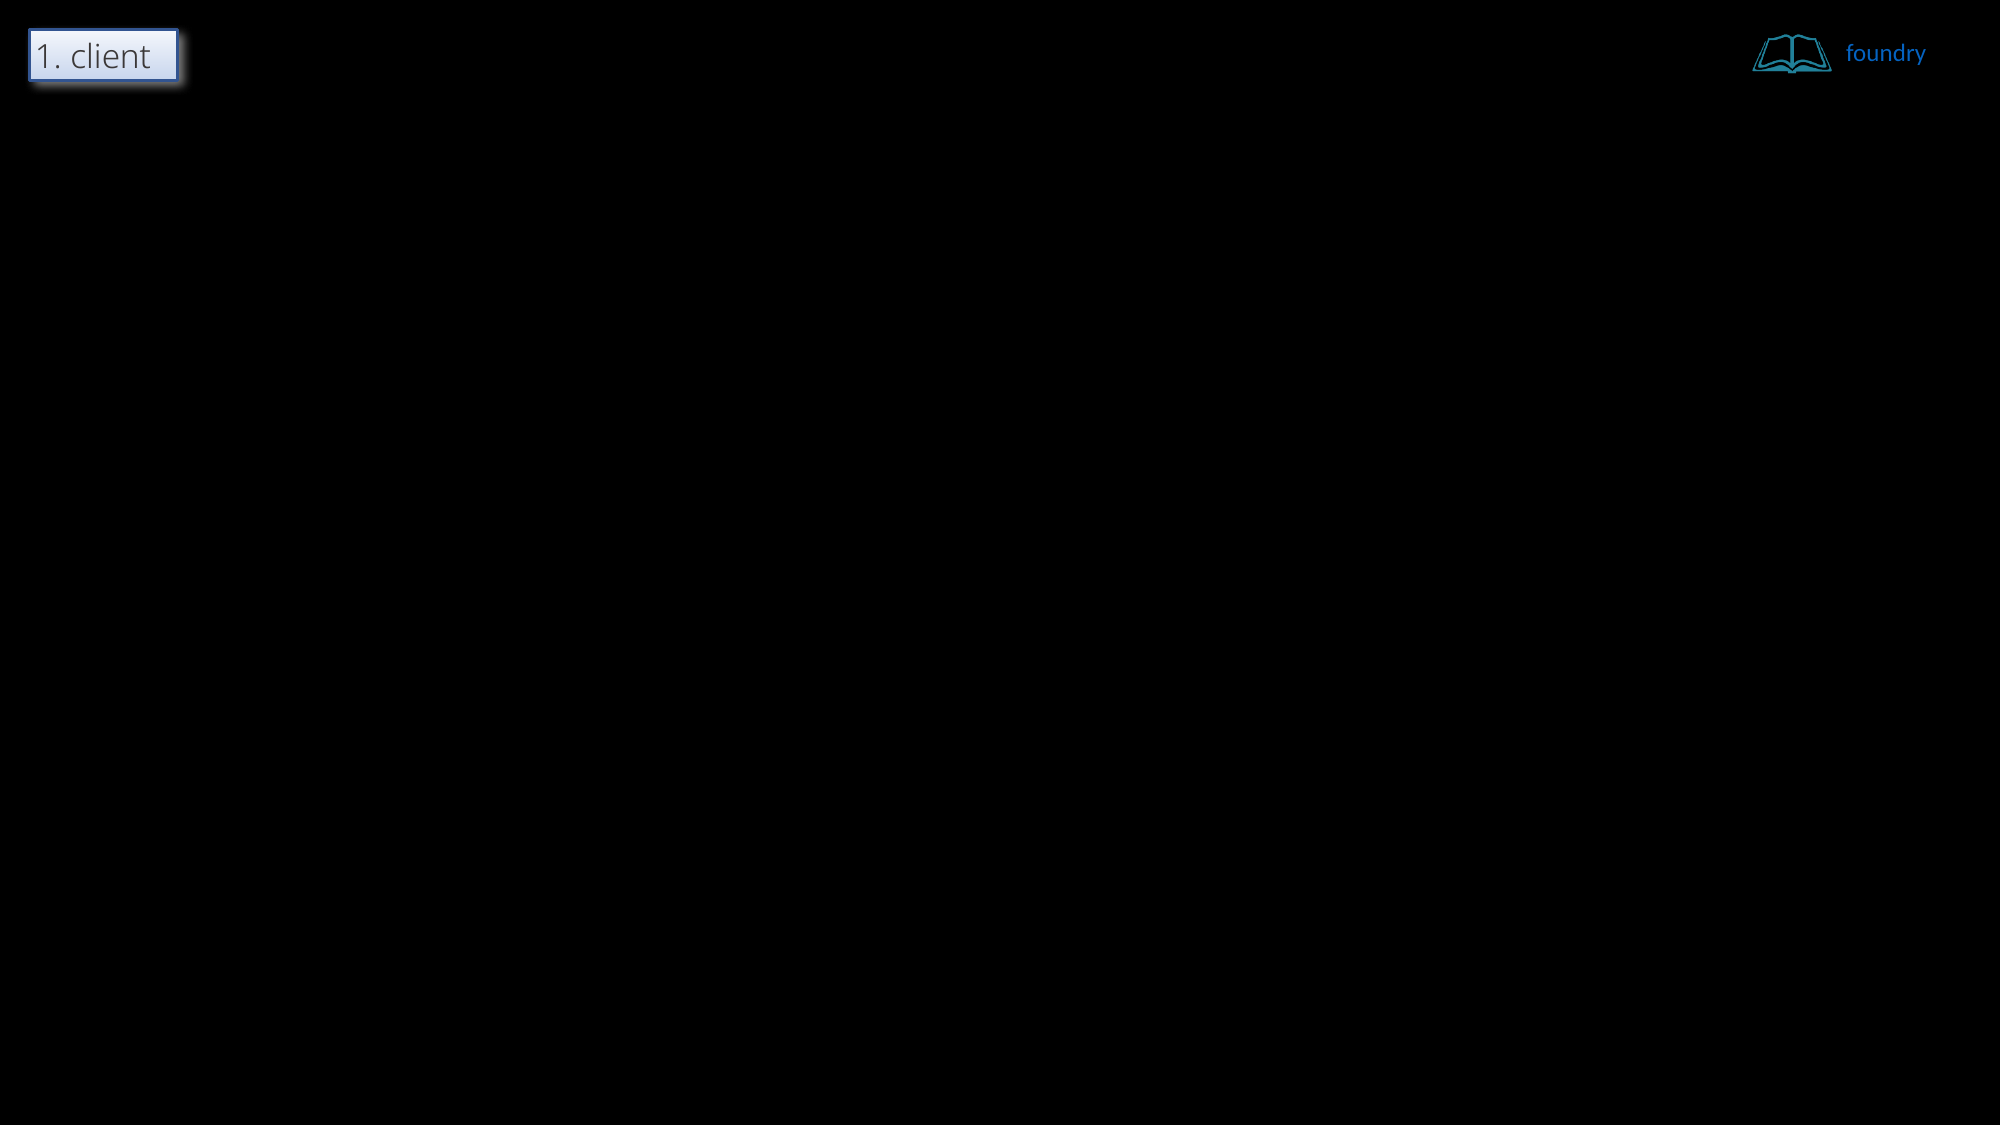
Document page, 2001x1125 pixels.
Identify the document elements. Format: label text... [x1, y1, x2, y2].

picture [1750, 32, 1832, 76]
text_box foundry [1831, 29, 1942, 75]
title 1. client [29, 29, 178, 81]
